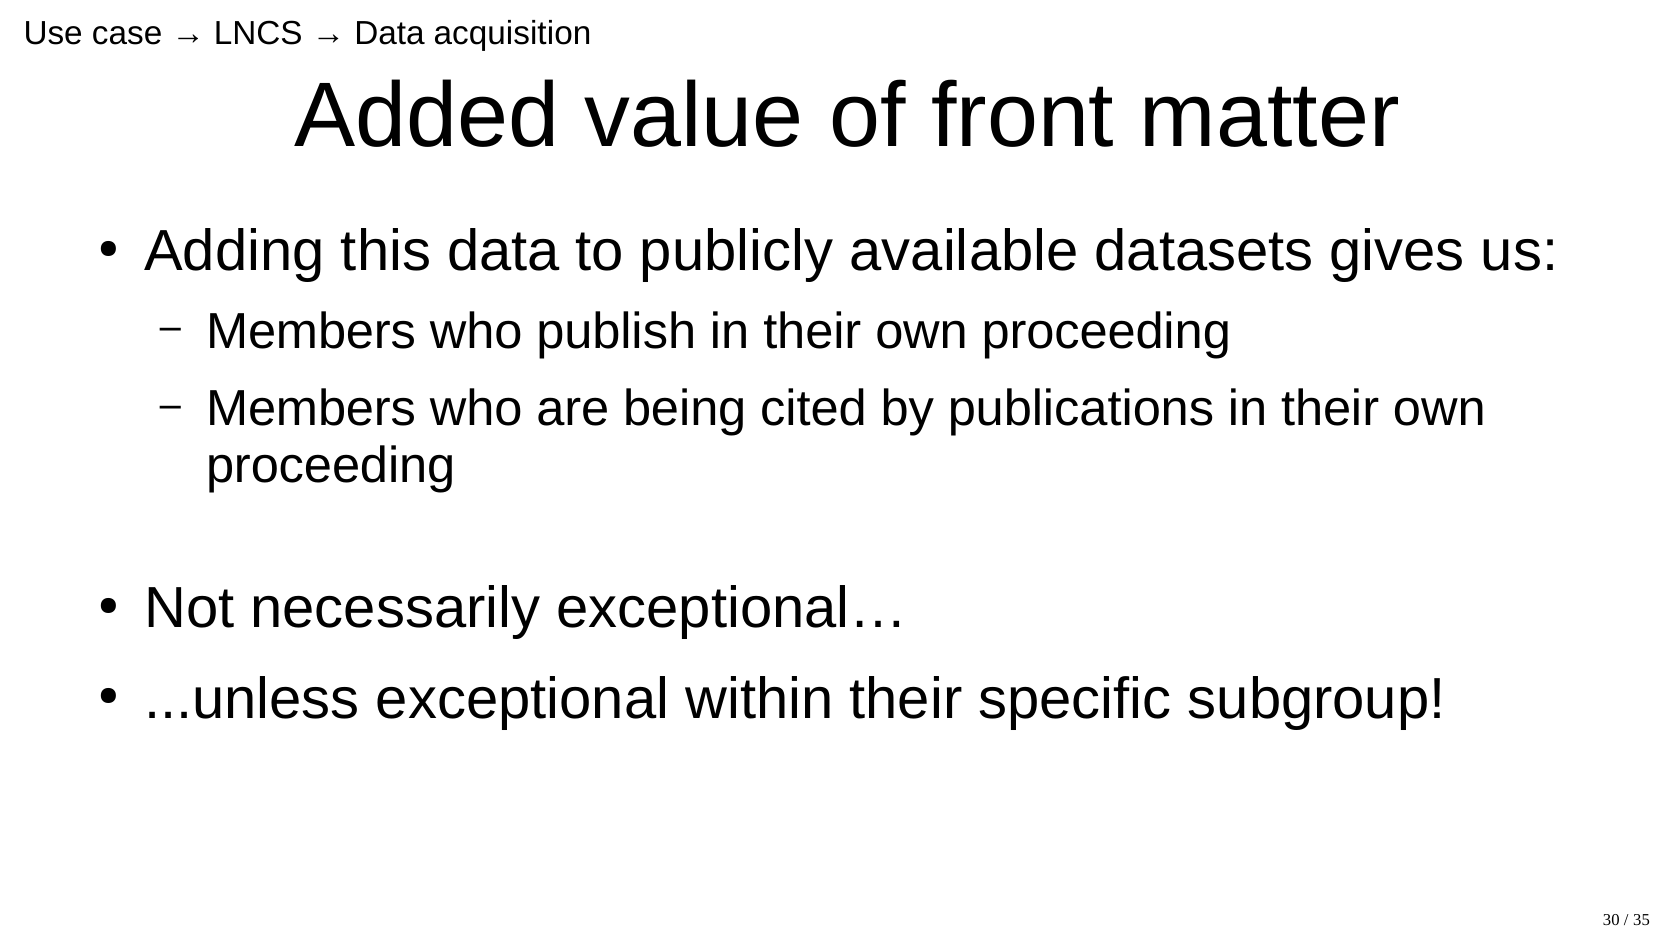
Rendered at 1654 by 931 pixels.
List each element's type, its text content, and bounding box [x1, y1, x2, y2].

title Use case → LNCS → Data acquisition [23, 14, 624, 52]
title Added value of front matter [82, 12, 1613, 218]
list Adding this data to publicly available datasets gives us: Members who publish in their own proceeding Members who are being cited by publications in their own proceeding Not necessarily exceptional… ...unless exceptional within their specific subgroup! [82, 217, 1571, 758]
